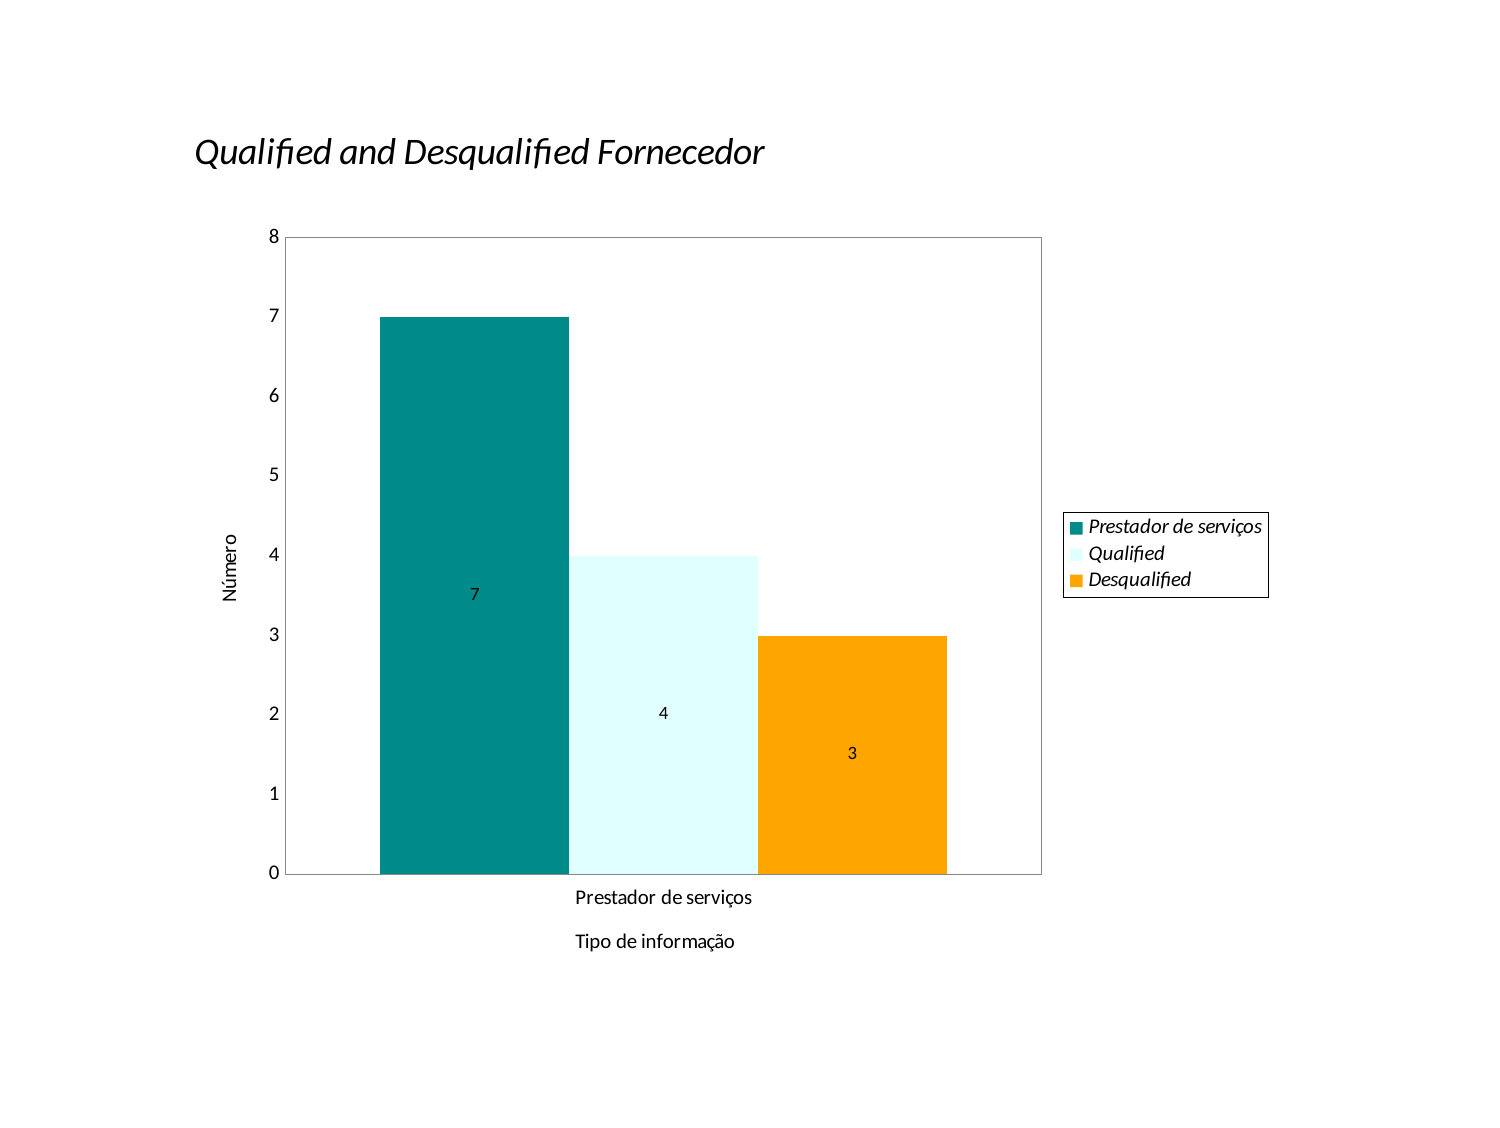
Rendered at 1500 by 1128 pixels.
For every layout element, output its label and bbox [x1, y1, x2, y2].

chart [187, 125, 1282, 985]
